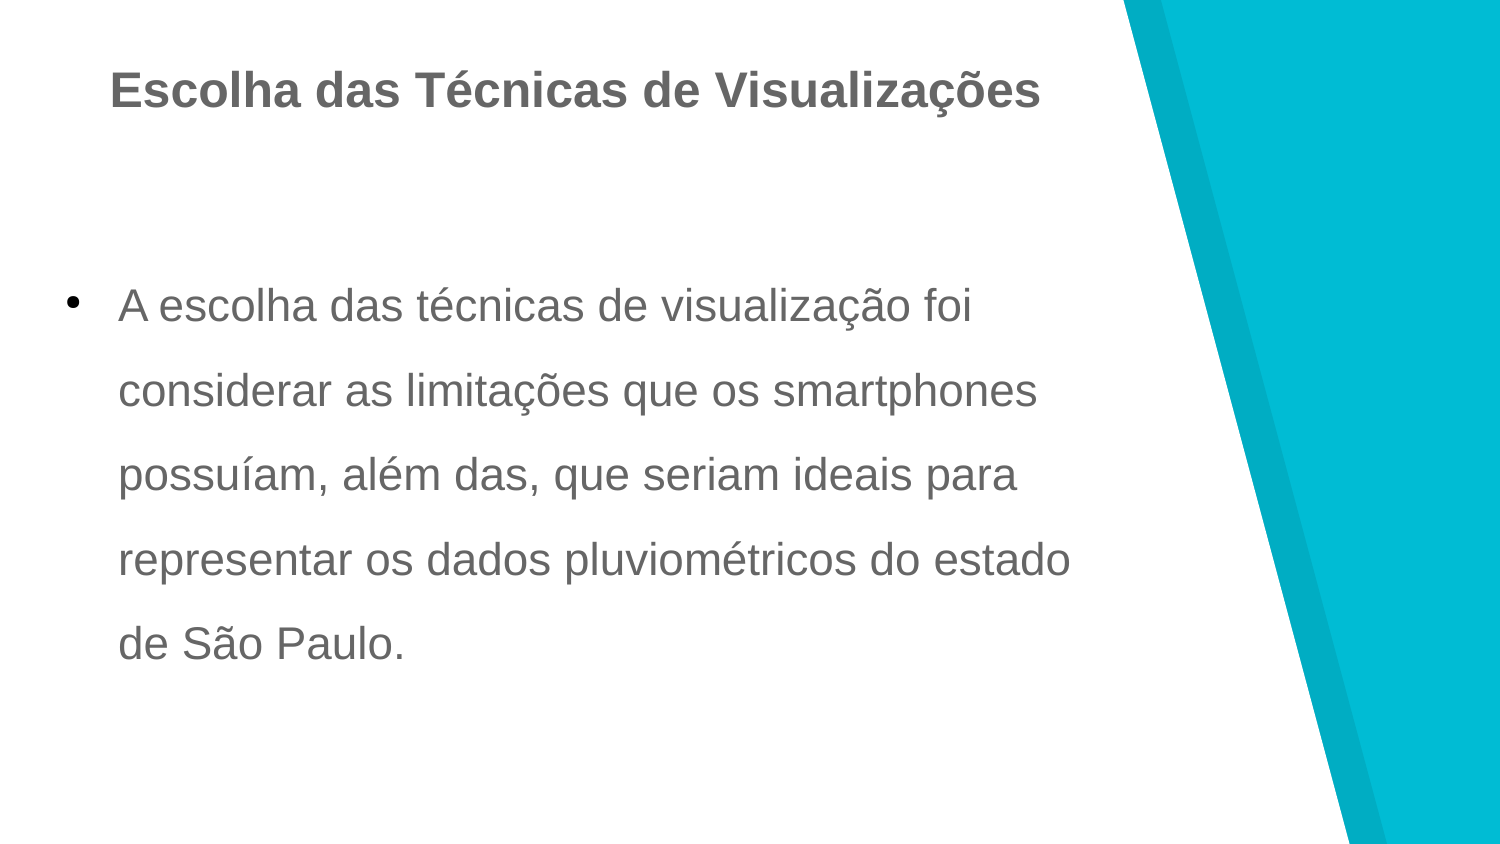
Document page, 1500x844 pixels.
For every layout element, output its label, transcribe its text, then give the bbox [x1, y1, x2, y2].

list A escolha das técnicas de visualização foi considerar as limitações que os smartphones possuíam, além das, que seriam ideais para representar os dados pluviométricos do estado de São Paulo. [47, 106, 1398, 792]
subtitle Escolha das Técnicas de Visualizações [94, 42, 1394, 106]
